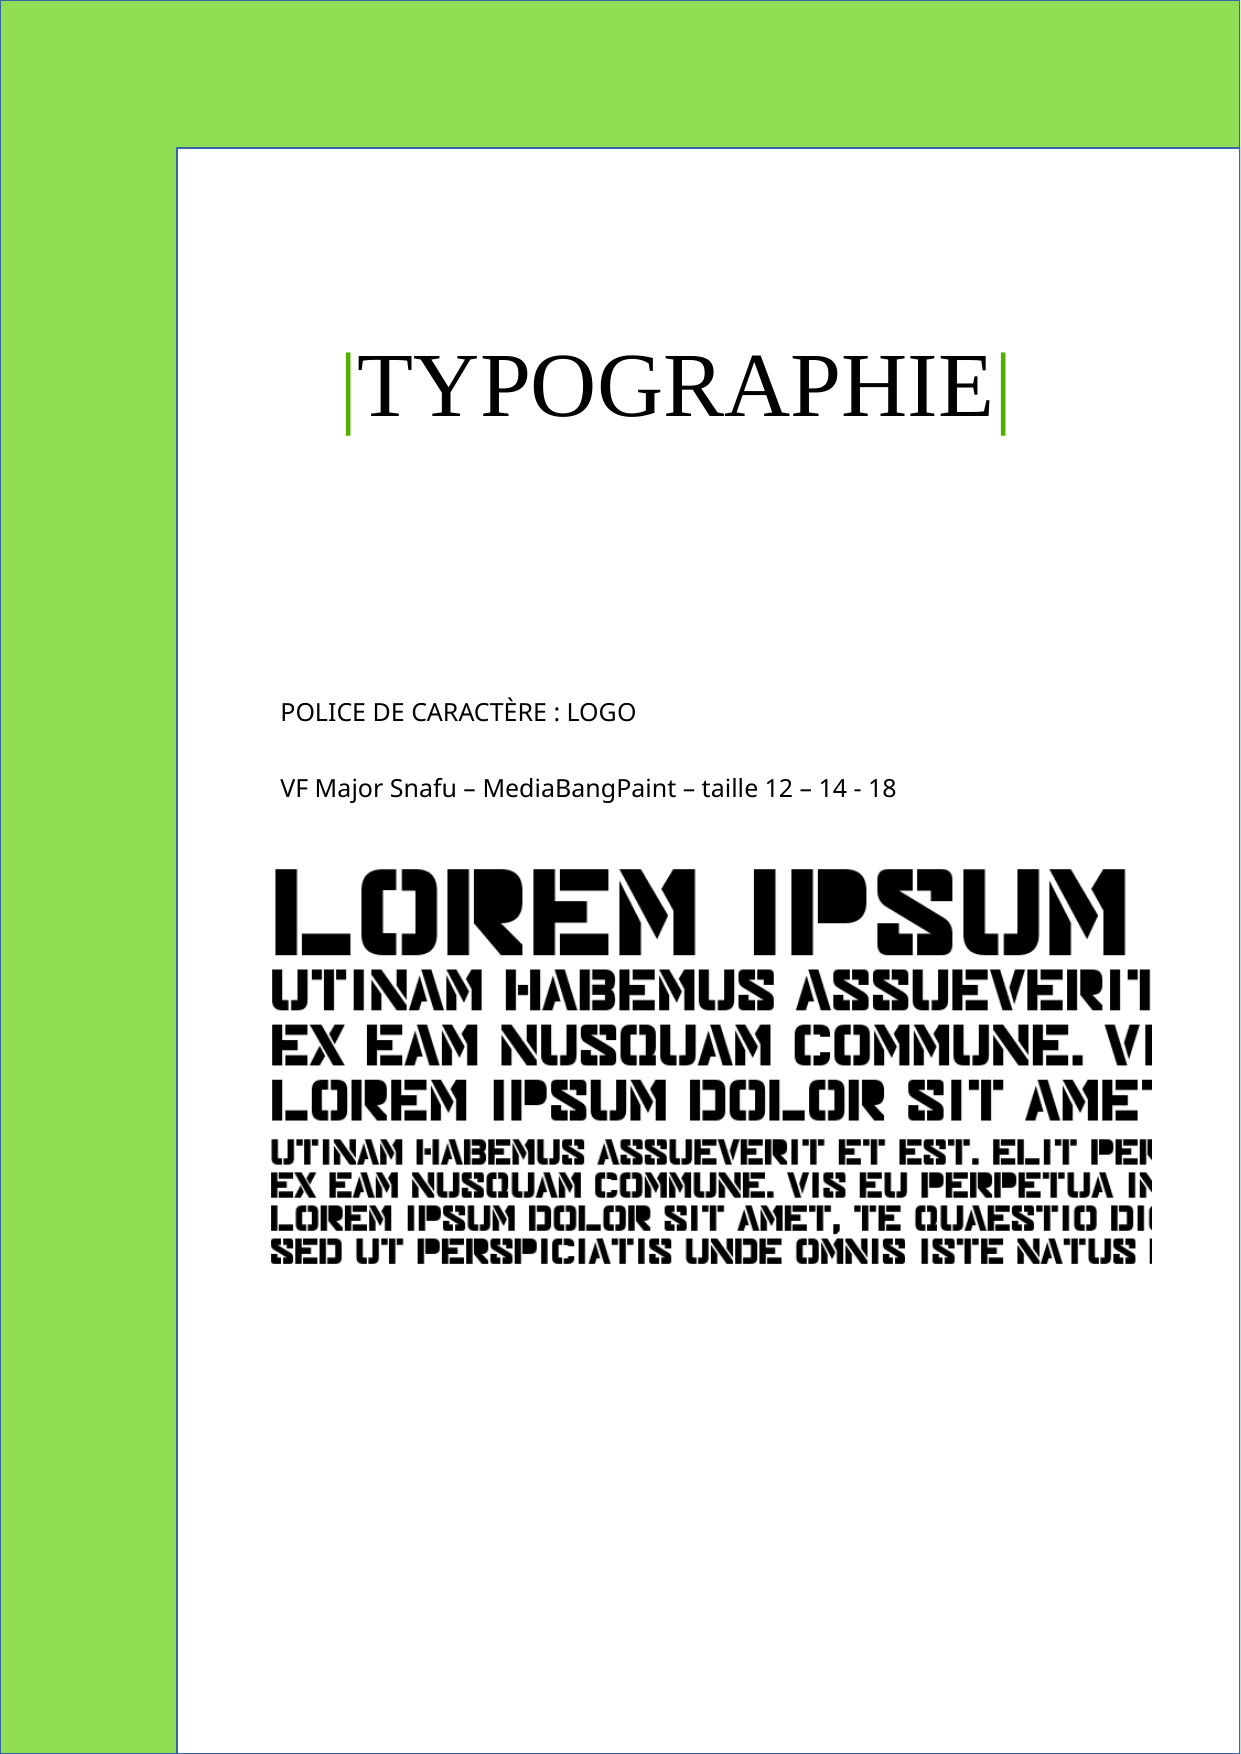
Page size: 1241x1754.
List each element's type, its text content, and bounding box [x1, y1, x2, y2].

text_box POLICE DE CARACTÈRE : LOGO VF Major Snafu – MediaBangPaint – taille 12 – 14 - 18 [265, 687, 1137, 793]
text_box [0, 0, 1241, 1754]
picture [270, 856, 1152, 1297]
text_box |TYPOGRAPHIE| [324, 327, 1093, 444]
